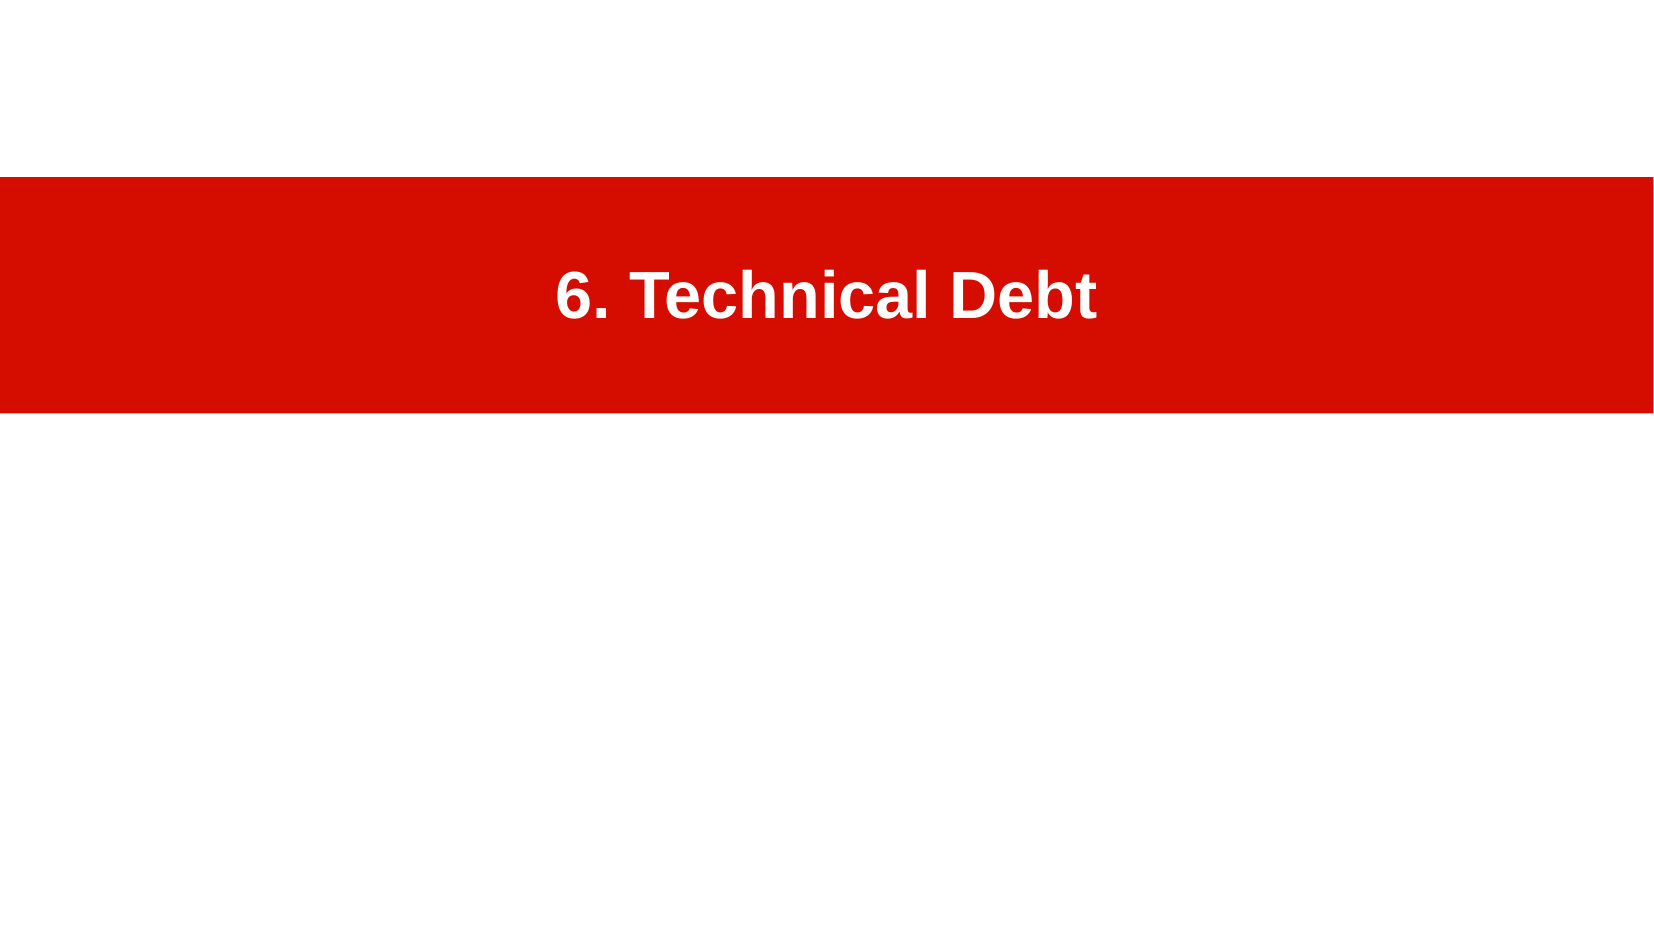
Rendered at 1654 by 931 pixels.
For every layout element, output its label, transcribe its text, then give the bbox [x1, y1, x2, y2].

title 6. Technical Debt [0, 177, 1654, 414]
